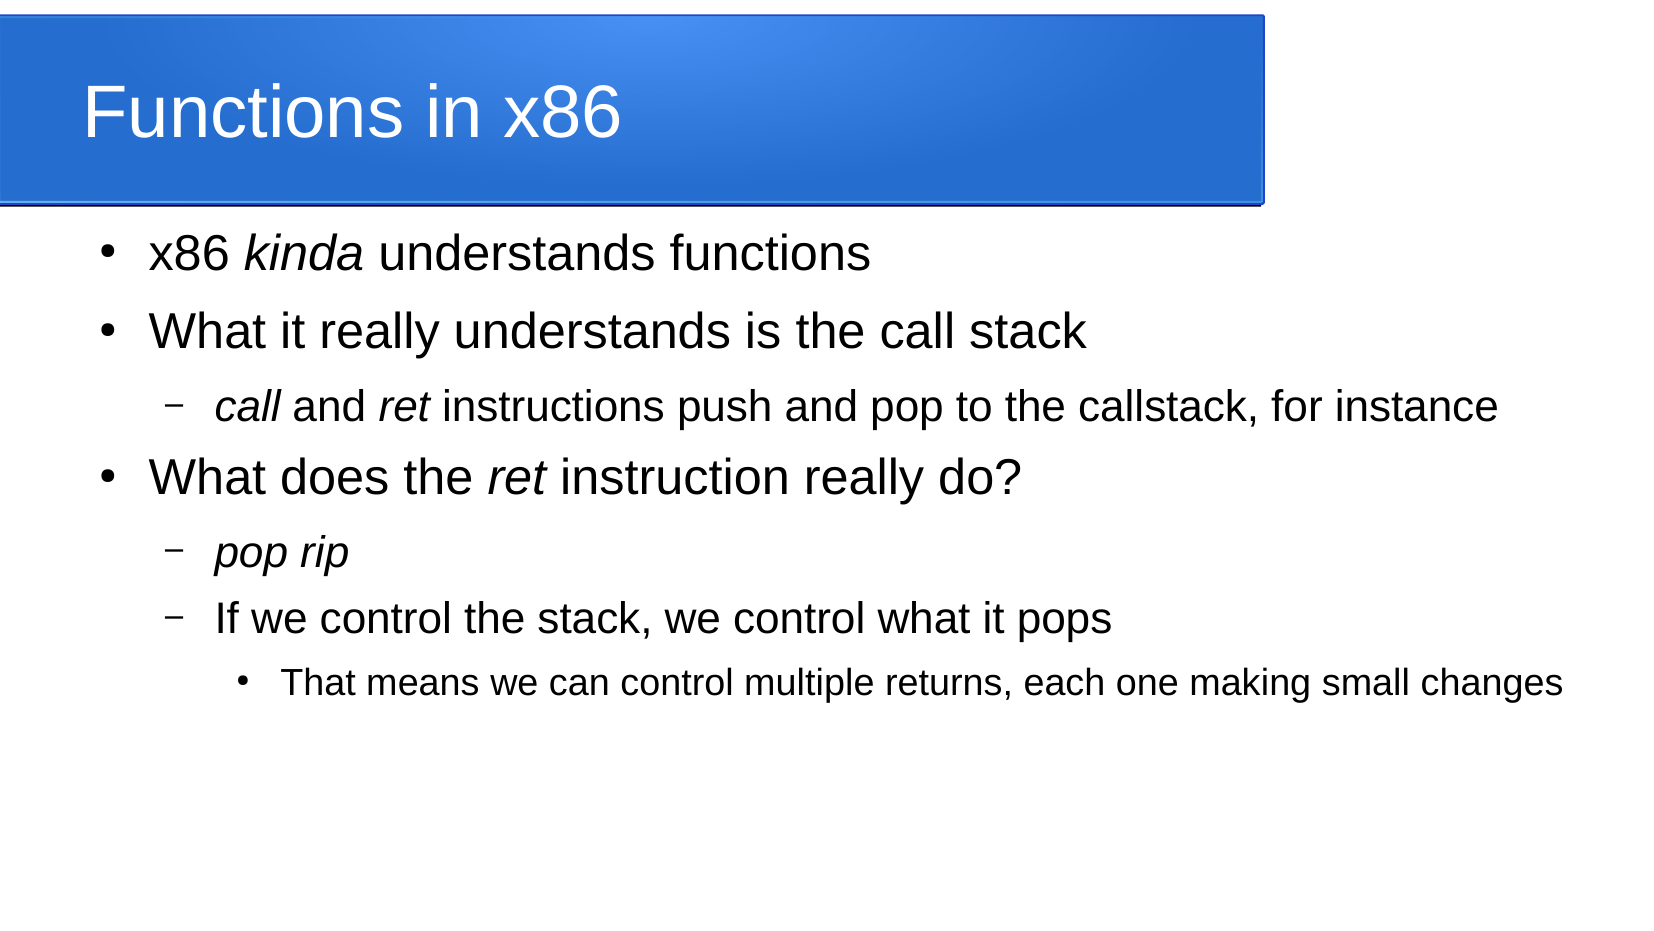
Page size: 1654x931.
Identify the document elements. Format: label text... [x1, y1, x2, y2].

list x86 kinda understands functions What it really understands is the call stack call and ret instructions push and pop to the callstack, for instance What does the ret instruction really do? pop rip If we control the stack, we control what it pops That means we can control multiple returns, each one making small changes [82, 224, 1571, 764]
title Functions in x86 [82, 35, 1235, 189]
